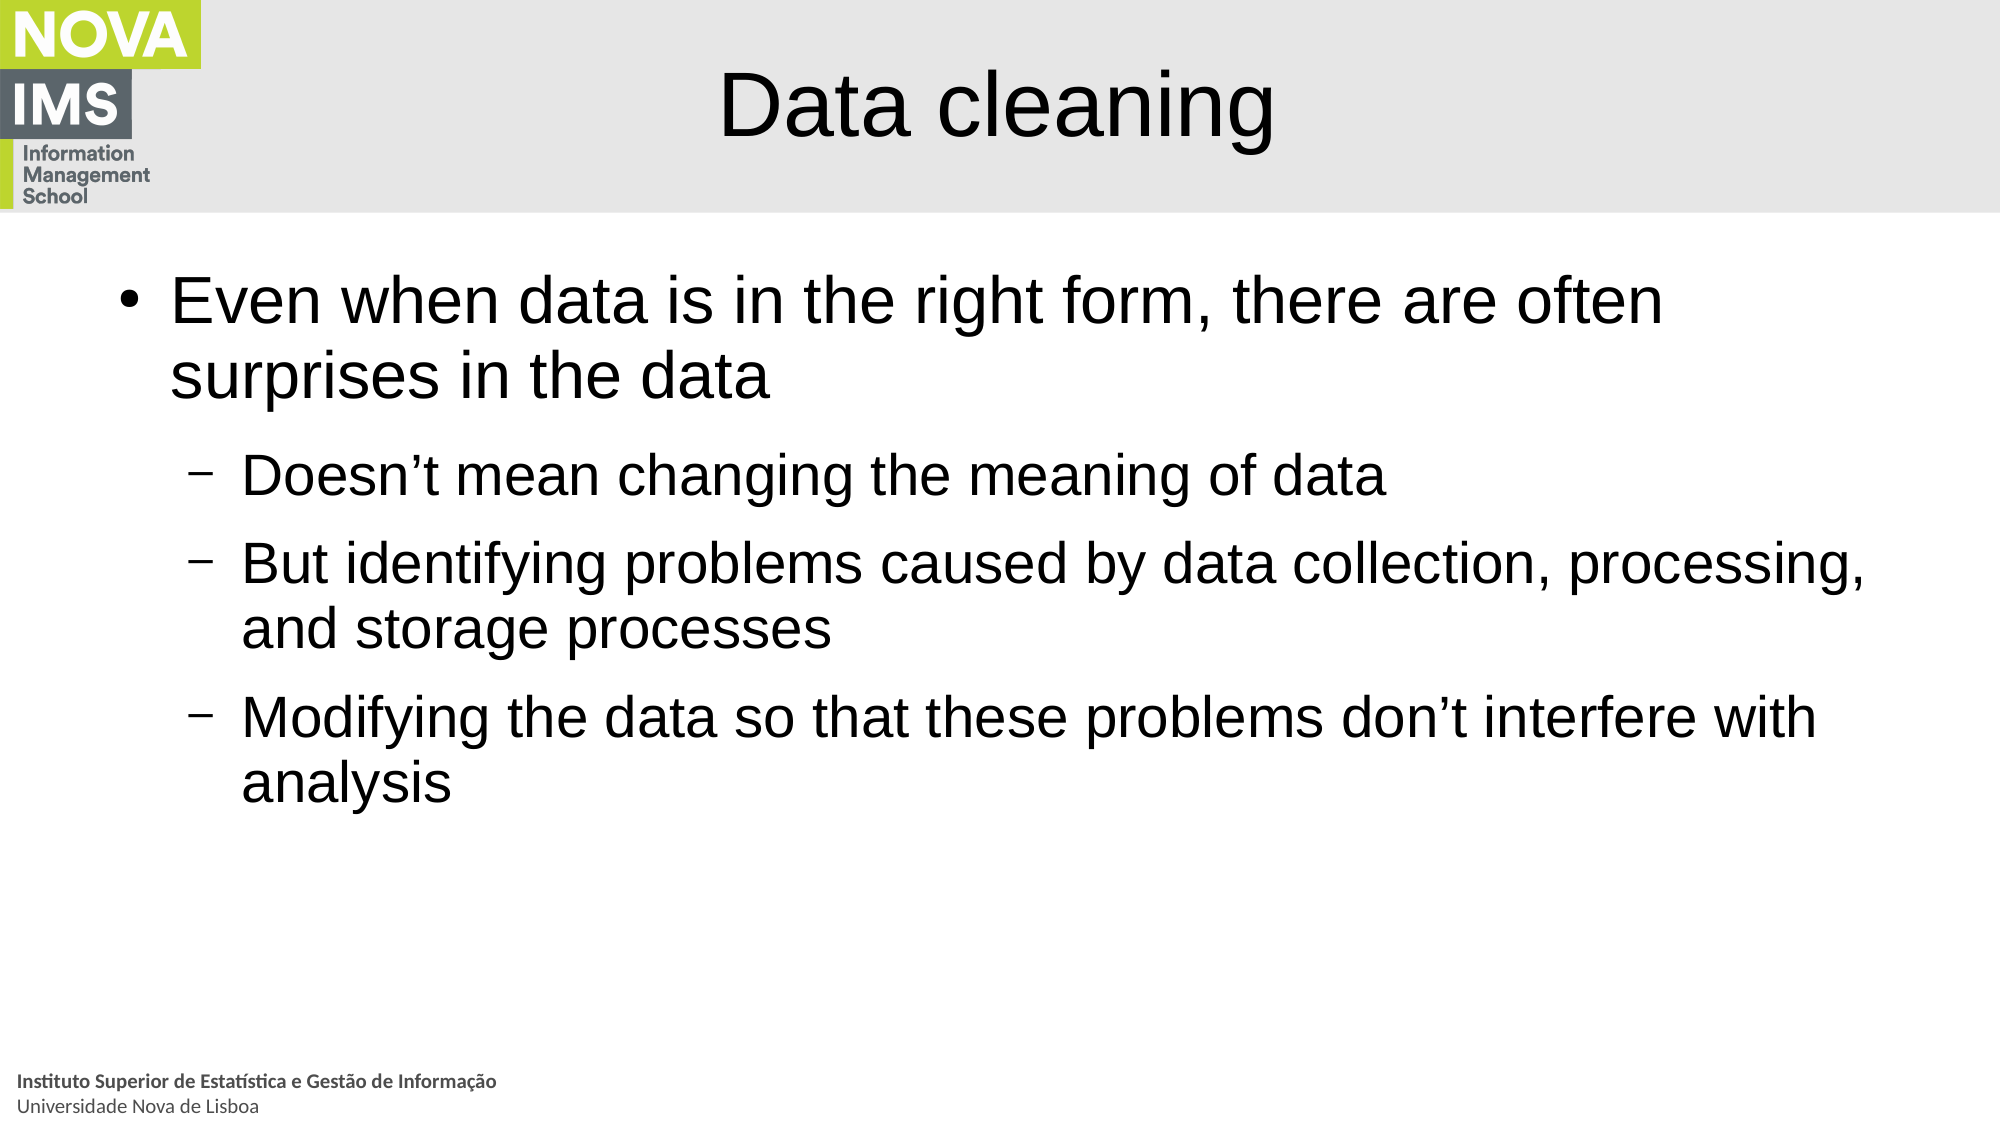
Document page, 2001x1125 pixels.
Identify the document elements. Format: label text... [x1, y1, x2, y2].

title Data cleaning [94, 19, 1902, 189]
list Even when data is in the right form, there are often surprises in the data Doesn’t mean changing the meaning of data But identifying problems caused by data collection, processing, and storage processes Modifying the data so that these problems don’t interfere with analysis [99, 263, 1900, 916]
picture [0, 0, 201, 209]
